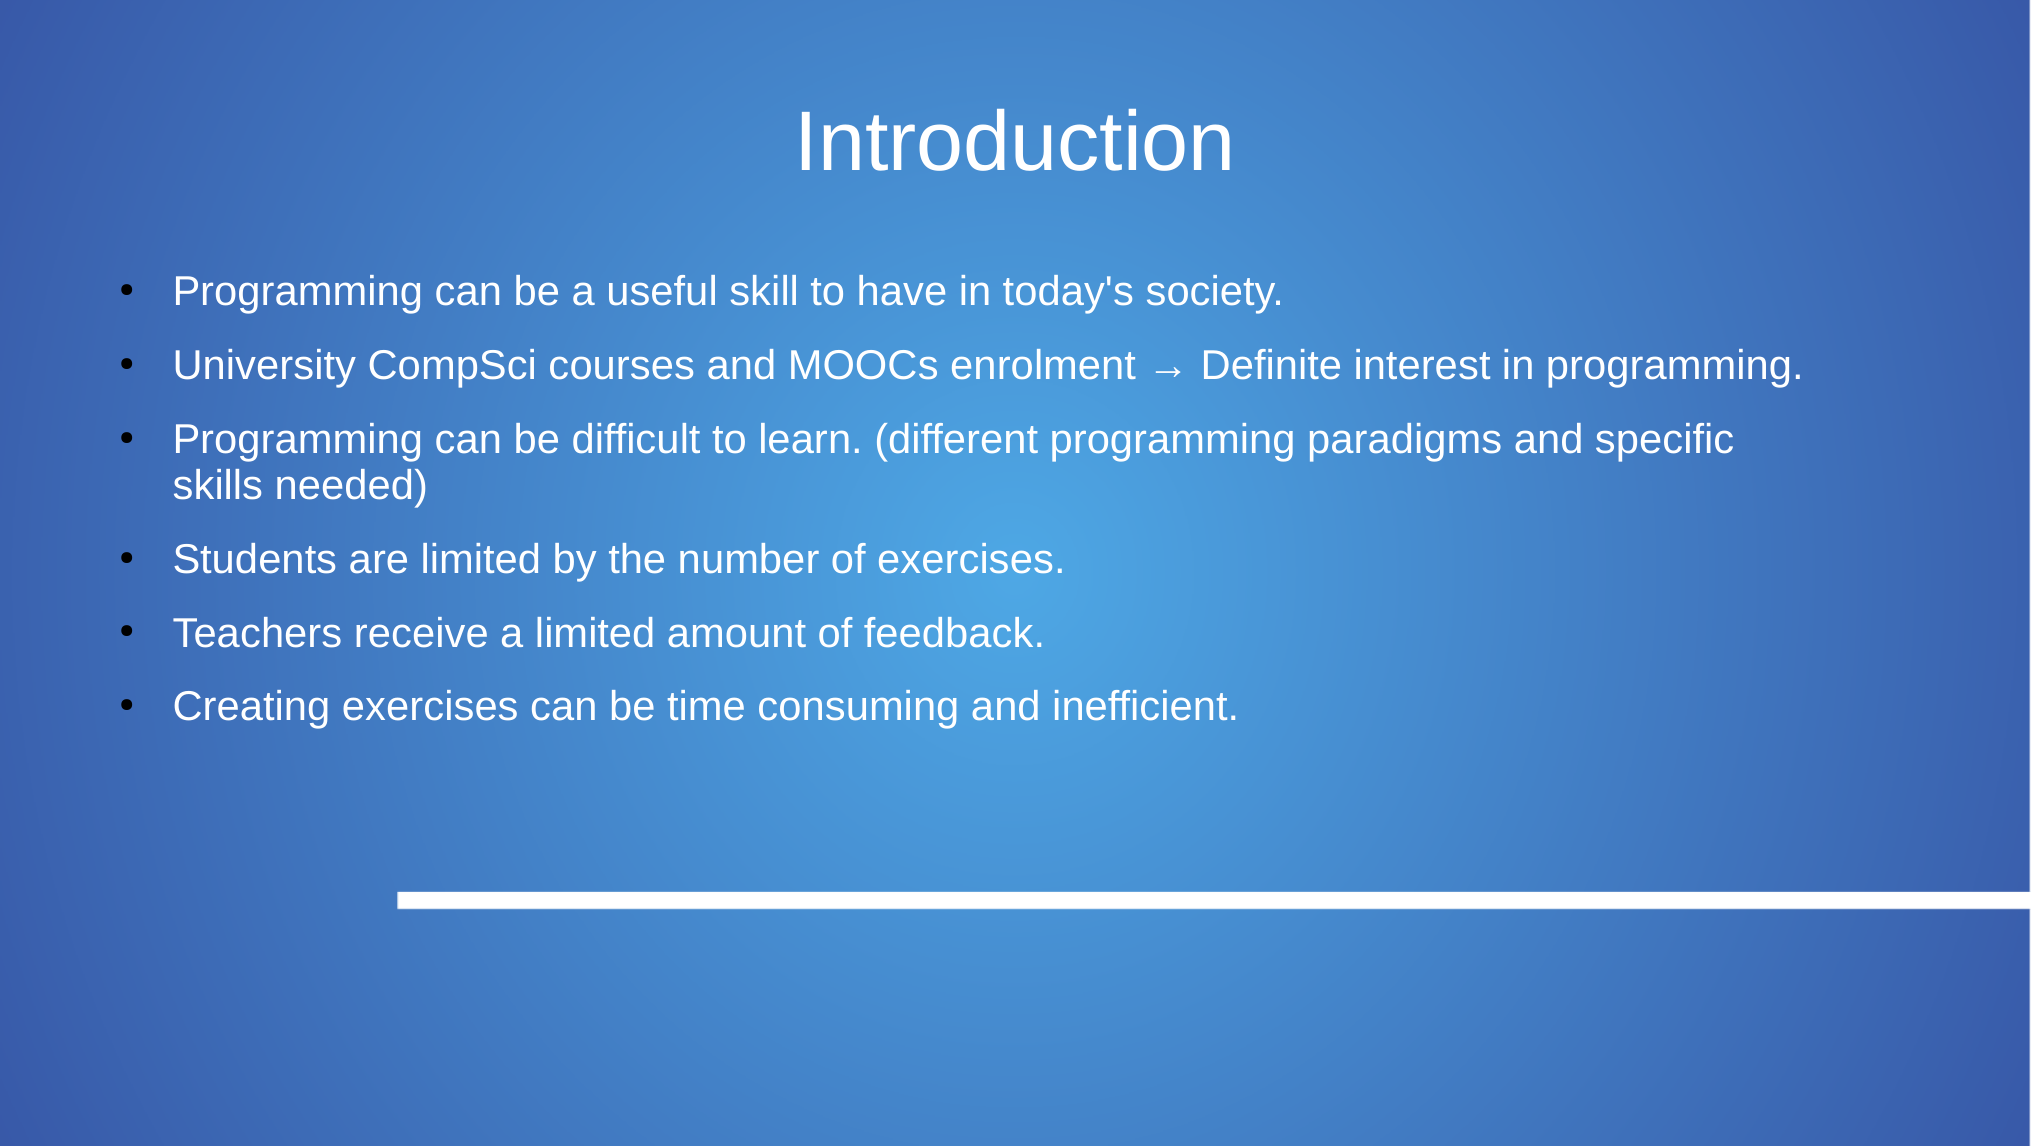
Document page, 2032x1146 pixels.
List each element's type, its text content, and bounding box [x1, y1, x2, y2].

title Introduction [101, 29, 1930, 254]
list Programming can be a useful skill to have in today's society. University CompSci courses and MOOCs enrolment → Definite interest in programming. Programming can be difficult to learn. (different programming paradigms and specific skills needed) Students are limited by the number of exercises. Teachers receive a limited amount of feedback. Creating exercises can be time consuming and inefficient. [101, 268, 1831, 933]
picture [0, 0, 2032, 1146]
